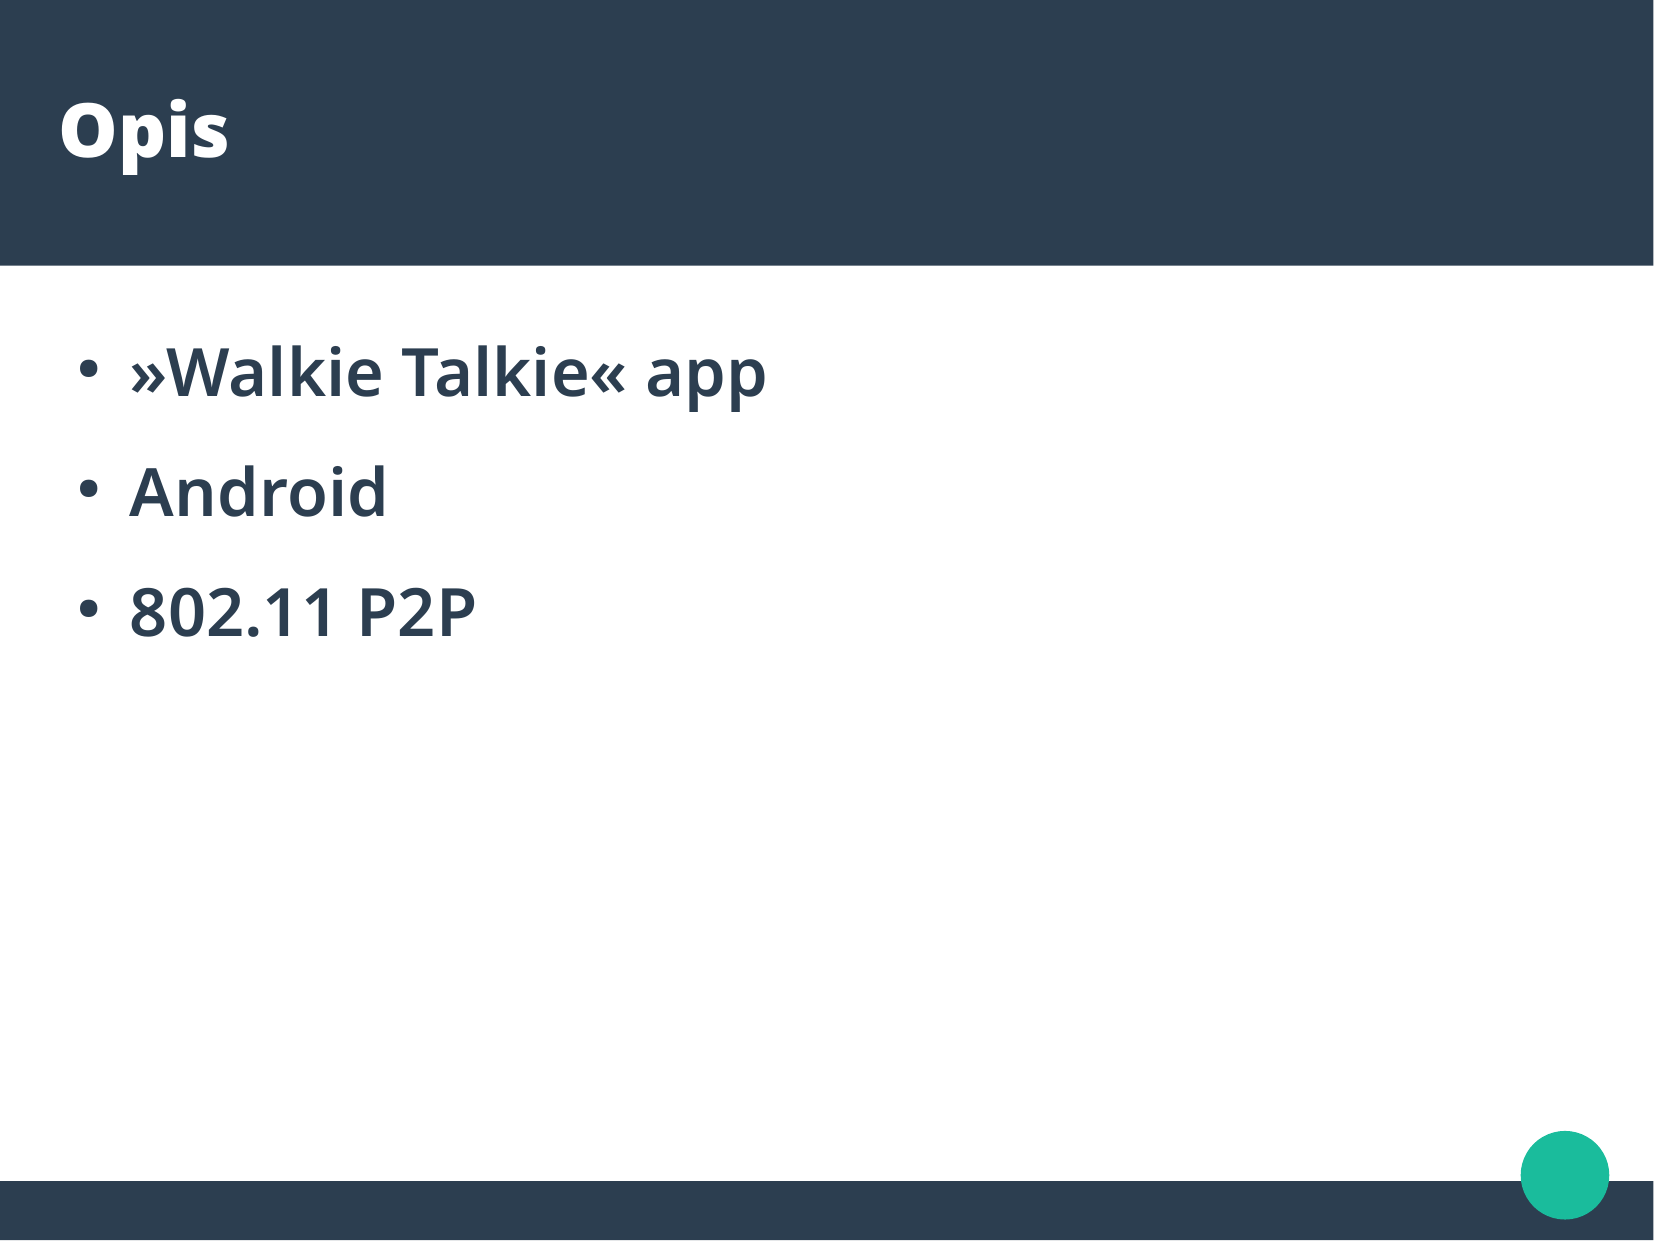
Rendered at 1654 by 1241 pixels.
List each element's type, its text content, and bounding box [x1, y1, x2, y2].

list »Walkie Talkie« app Android 802.11 P2P [59, 324, 1595, 1152]
title Opis [59, 49, 1595, 207]
